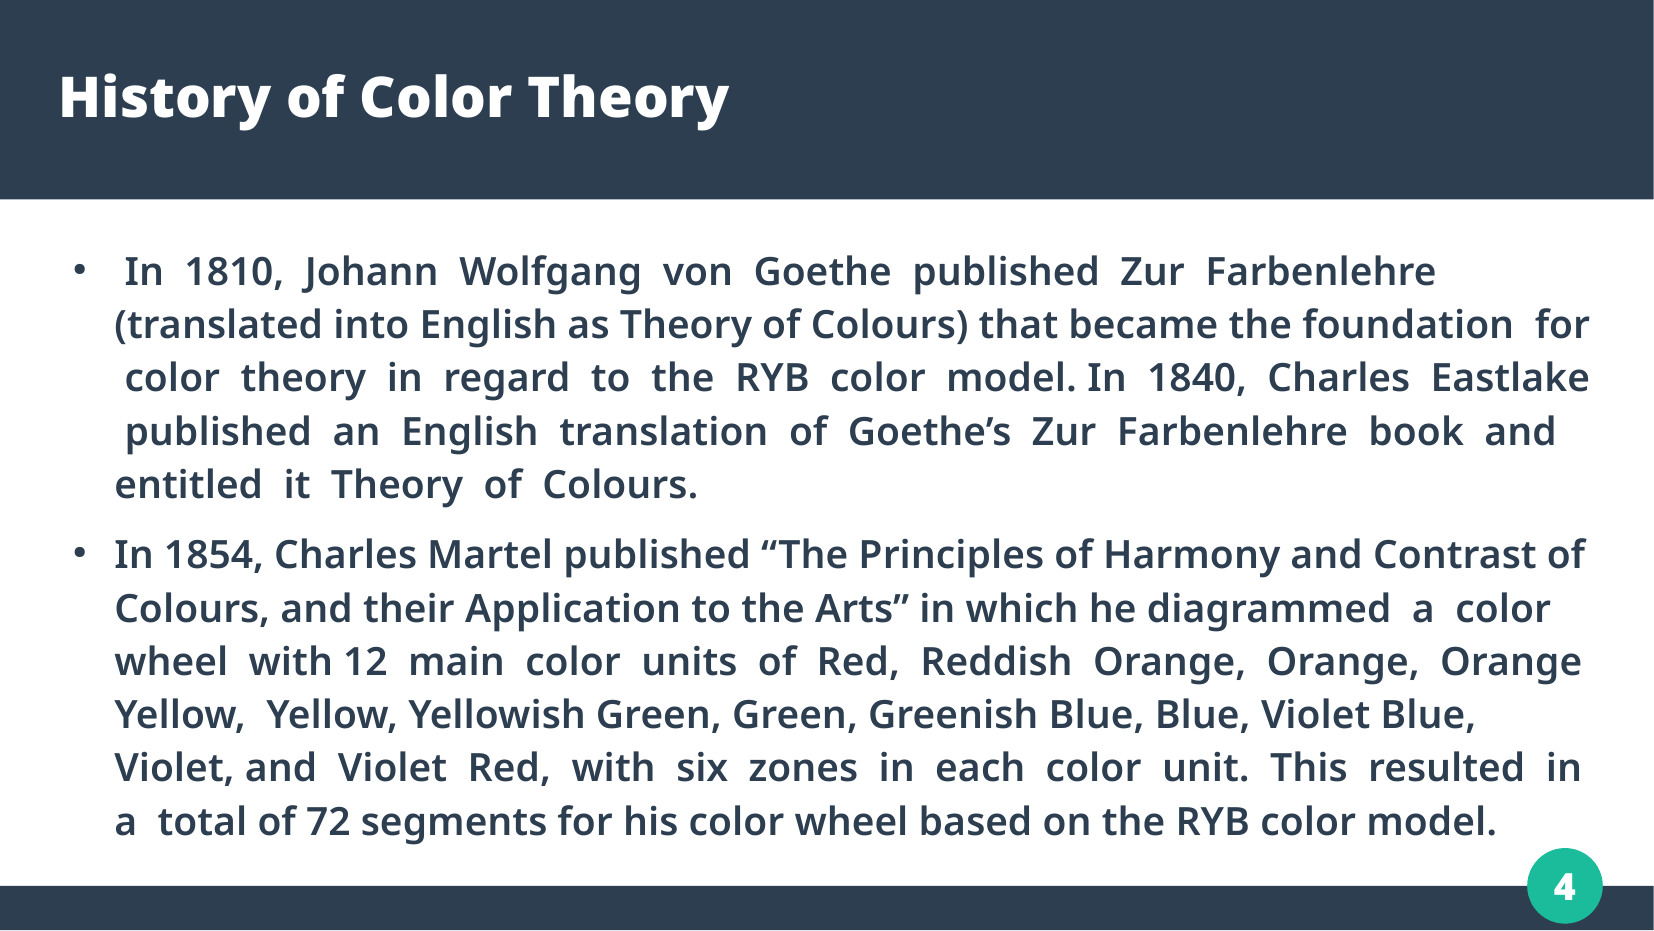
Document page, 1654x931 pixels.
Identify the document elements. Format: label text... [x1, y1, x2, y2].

title History of Color Theory [59, 37, 1595, 155]
list In 1810, Johann Wolfgang von Goethe published Zur Farbenlehre (translated into English as Theory of Colours) that became the foundation for color theory in regard to the RYB color model. In 1840, Charles Eastlake published an English translation of Goethe’s Zur Farbenlehre book and entitled it Theory of Colours. In 1854, Charles Martel published “The Principles of Harmony and Contrast of Colours, and their Application to the Arts” in which he diagrammed a color wheel with 12 main color units of Red, Reddish Orange, Orange, Orange Yellow, Yellow, Yellowish Green, Green, Greenish Blue, Blue, Violet Blue, Violet, and Violet Red, with six zones in each color unit. This resulted in a total of 72 segments for his color wheel based on the RYB color model. [59, 243, 1595, 864]
